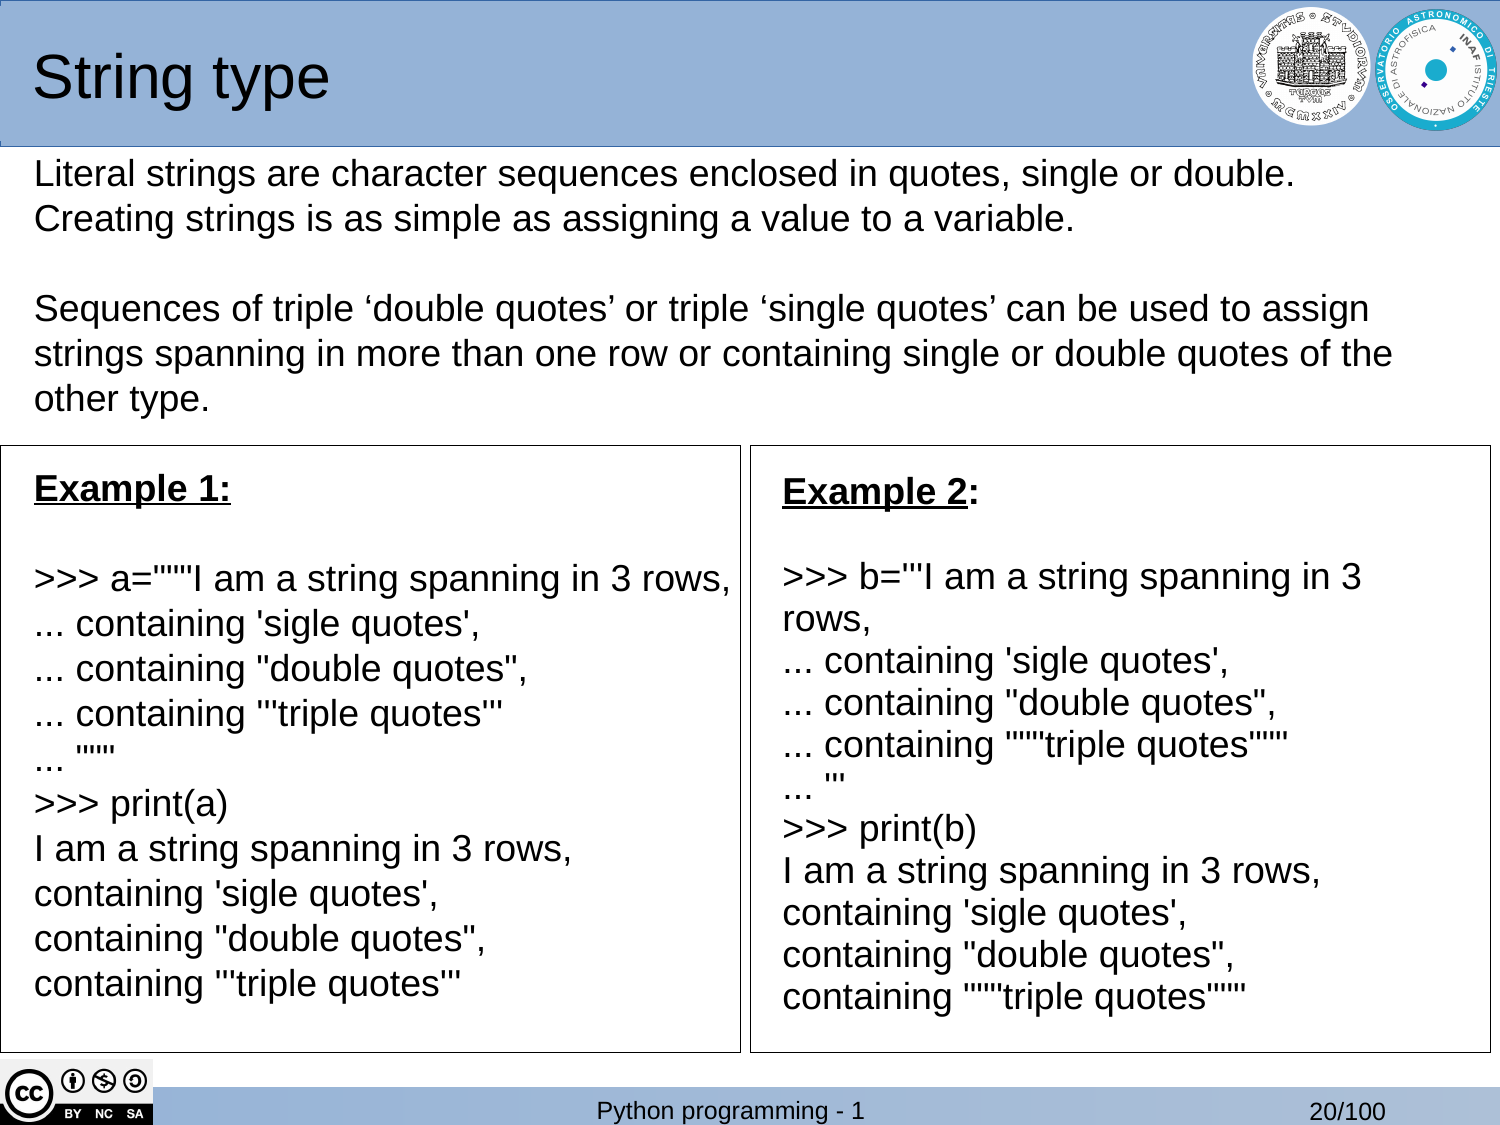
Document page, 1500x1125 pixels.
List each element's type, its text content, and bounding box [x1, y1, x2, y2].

picture [0, 1059, 153, 1125]
text_box [0, 445, 741, 1053]
text_box Example 2: >>> b='''I am a string spanning in 3 rows, ... containing 'sigle quotes', ... containing "double quotes", ... containing """triple quotes""" ... ''' >>> print(b) I am a string spanning in 3 rows, containing 'sigle quotes', containing "double quotes", containing """triple quotes""" [767, 462, 1458, 1068]
list Literal strings are character sequences enclosed in quotes, single or double. Creating strings is as simple as assigning a value to a variable. Sequences of triple ‘double quotes’ or triple ‘single quotes’ can be used to assign strings spanning in more than one row or containing single or double quotes of the other type. Example 1: >>> a="""I am a string spanning in 3 rows, ... containing 'sigle quotes', ... containing "double quotes", ... containing '''triple quotes''' ... """ >>> print(a) I am a string spanning in 3 rows, containing 'sigle quotes', containing "double quotes", containing '''triple quotes''' [18, 140, 1477, 1053]
picture [1253, 0, 1500, 156]
text_box String type [0, 5, 1253, 141]
text_box [750, 445, 1491, 1053]
